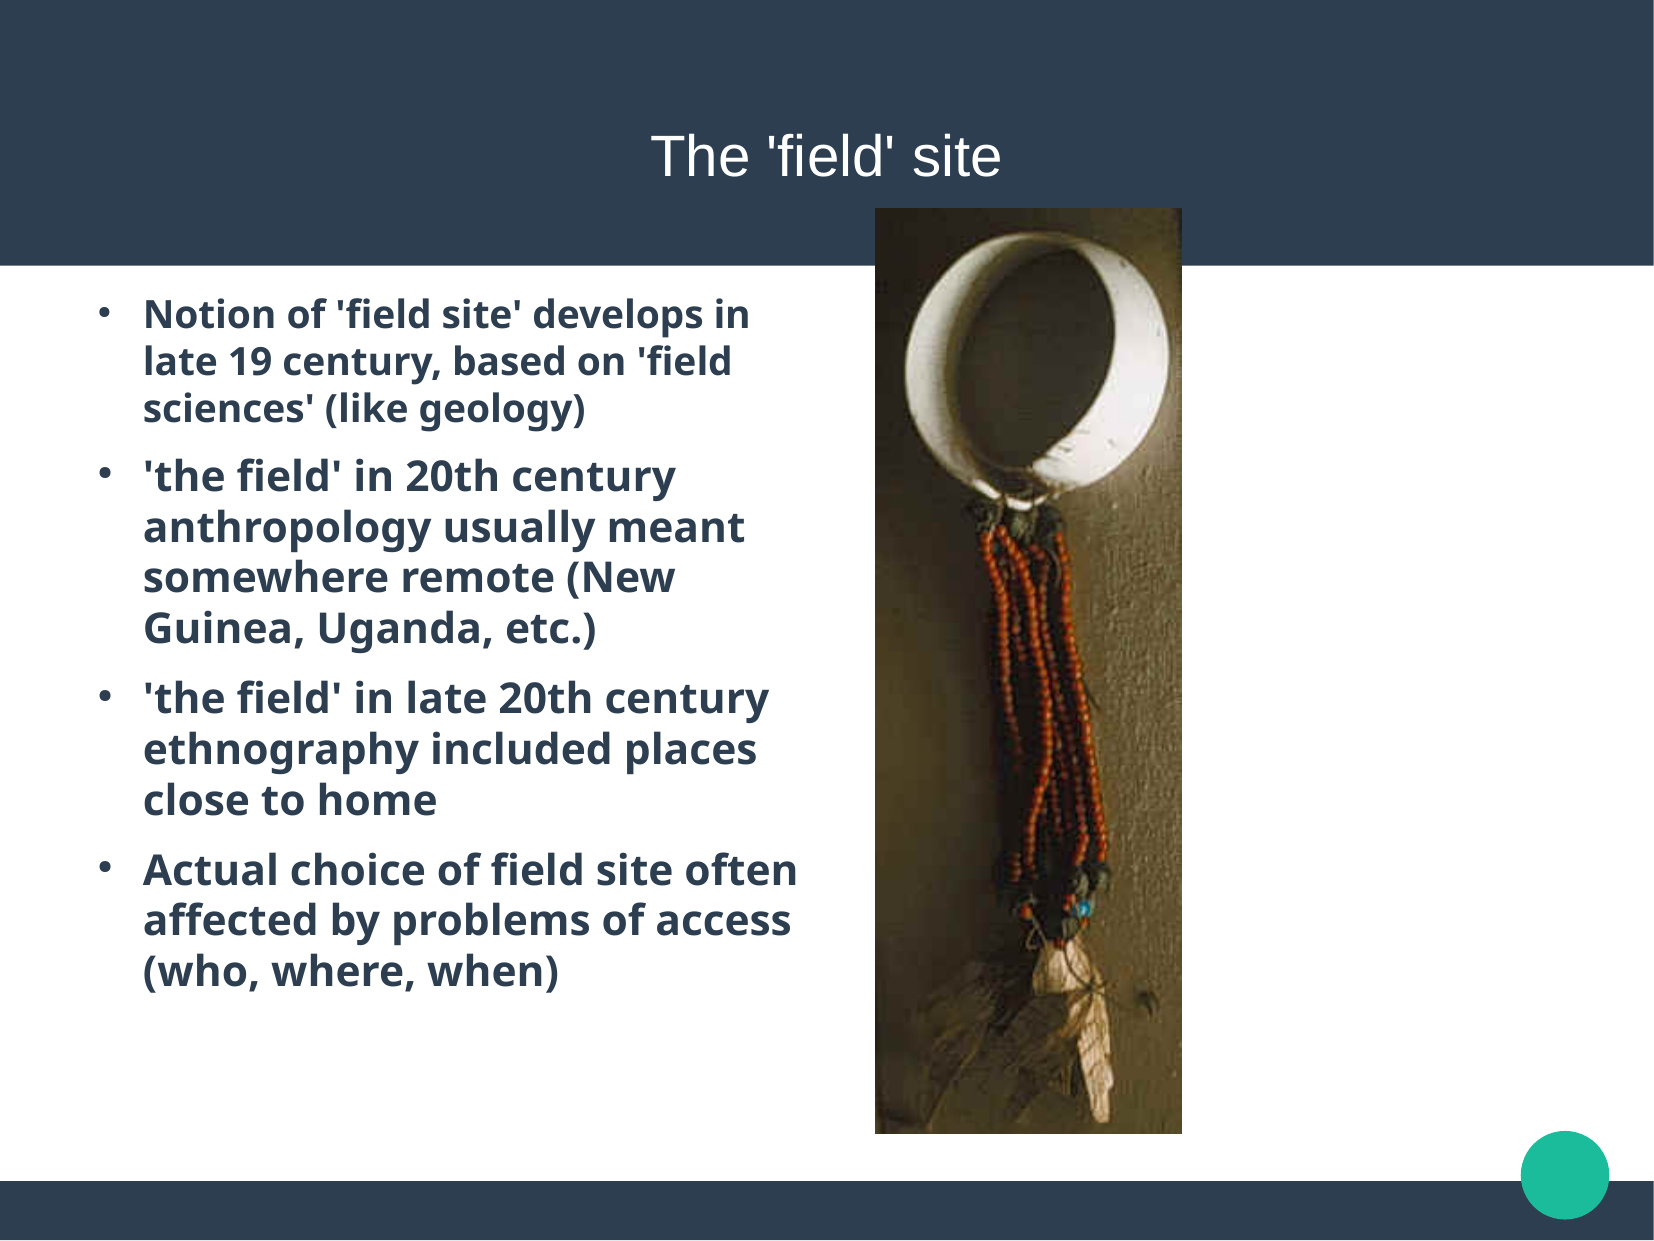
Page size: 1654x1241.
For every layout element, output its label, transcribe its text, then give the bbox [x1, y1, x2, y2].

title The 'field' site [82, 41, 1571, 264]
picture [875, 208, 1182, 1134]
list Notion of 'field site' develops in late 19 century, based on 'field sciences' (like geology) 'the field' in 20th century anthropology usually meant somewhere remote (New Guinea, Uganda, etc.) 'the field' in late 20th century ethnography included places close to home Actual choice of field site often affected by problems of access (who, where, when) [82, 290, 809, 1010]
